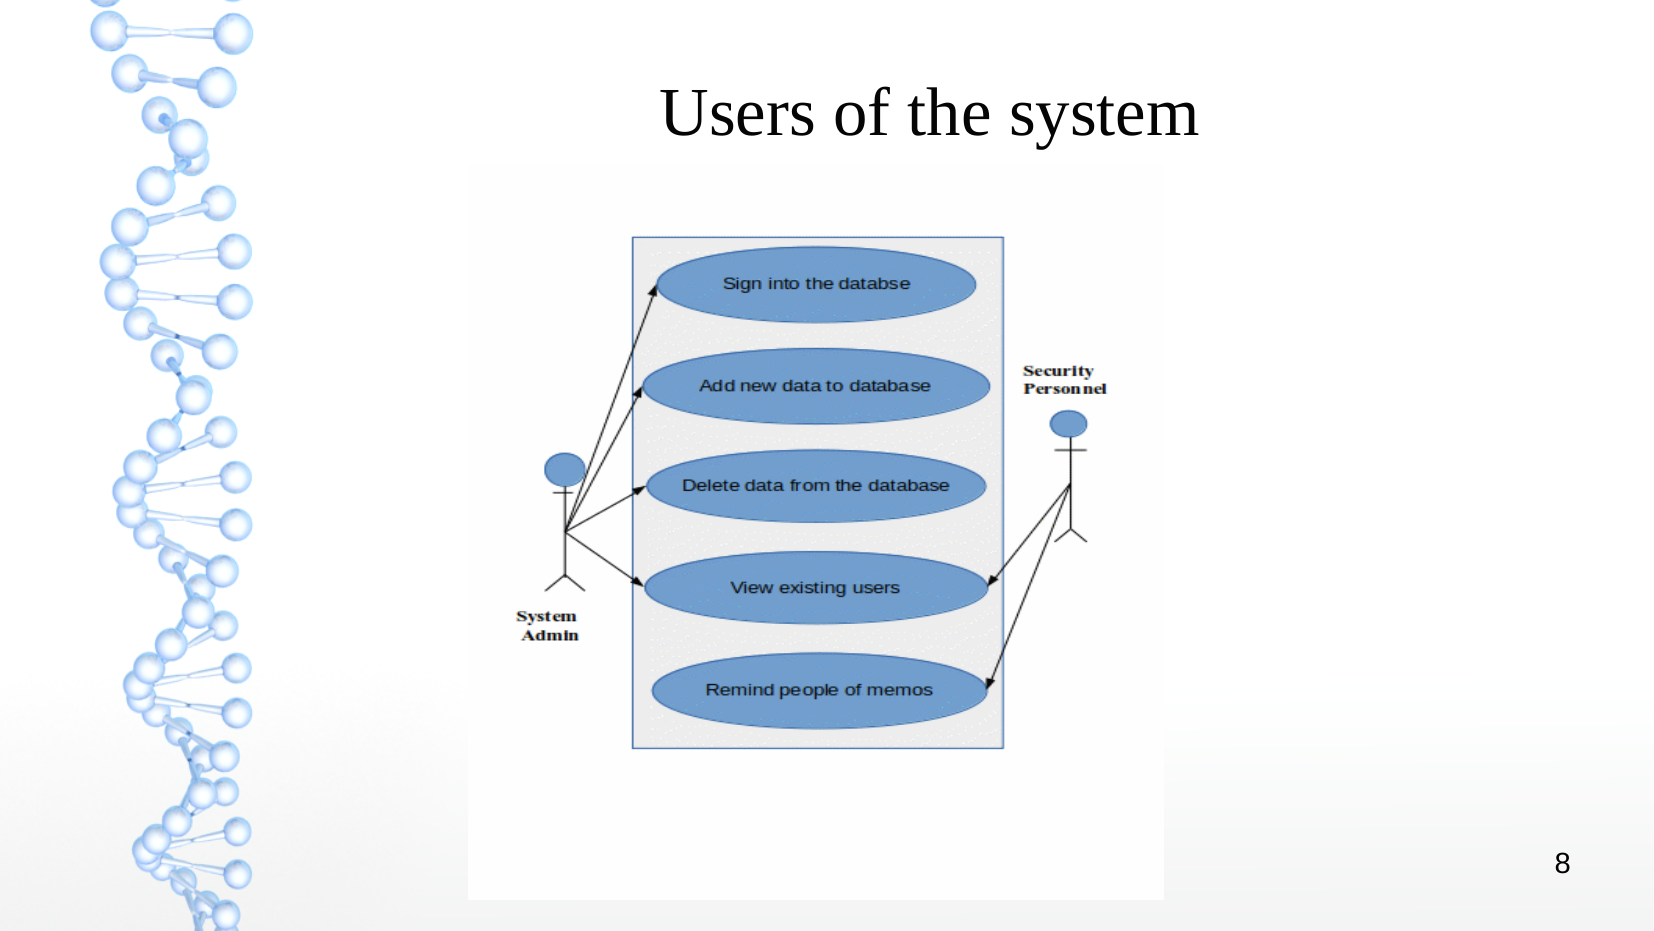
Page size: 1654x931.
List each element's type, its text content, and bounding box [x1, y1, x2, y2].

title Users of the system [265, 35, 1595, 189]
picture [0, 0, 1654, 931]
